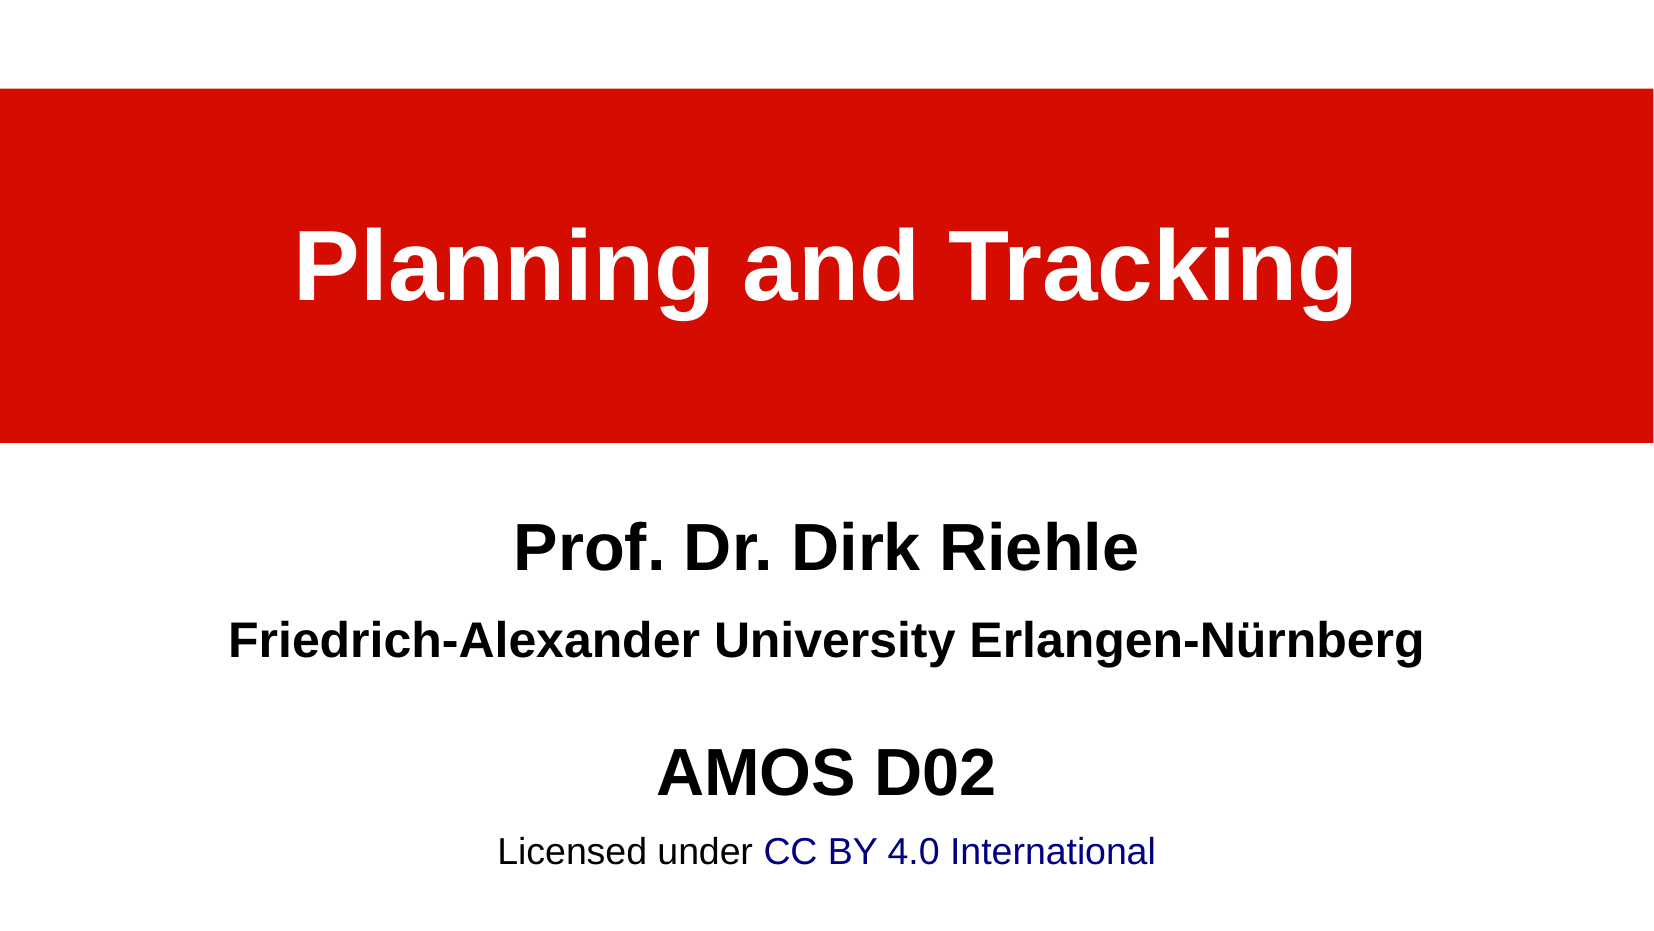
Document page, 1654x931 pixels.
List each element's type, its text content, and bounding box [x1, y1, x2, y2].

subtitle Prof. Dr. Dirk Riehle Friedrich-Alexander University Erlangen-Nürnberg AMOS D02 Licensed under CC BY 4.0 International [29, 472, 1625, 886]
title Planning and Tracking [0, 88, 1654, 443]
